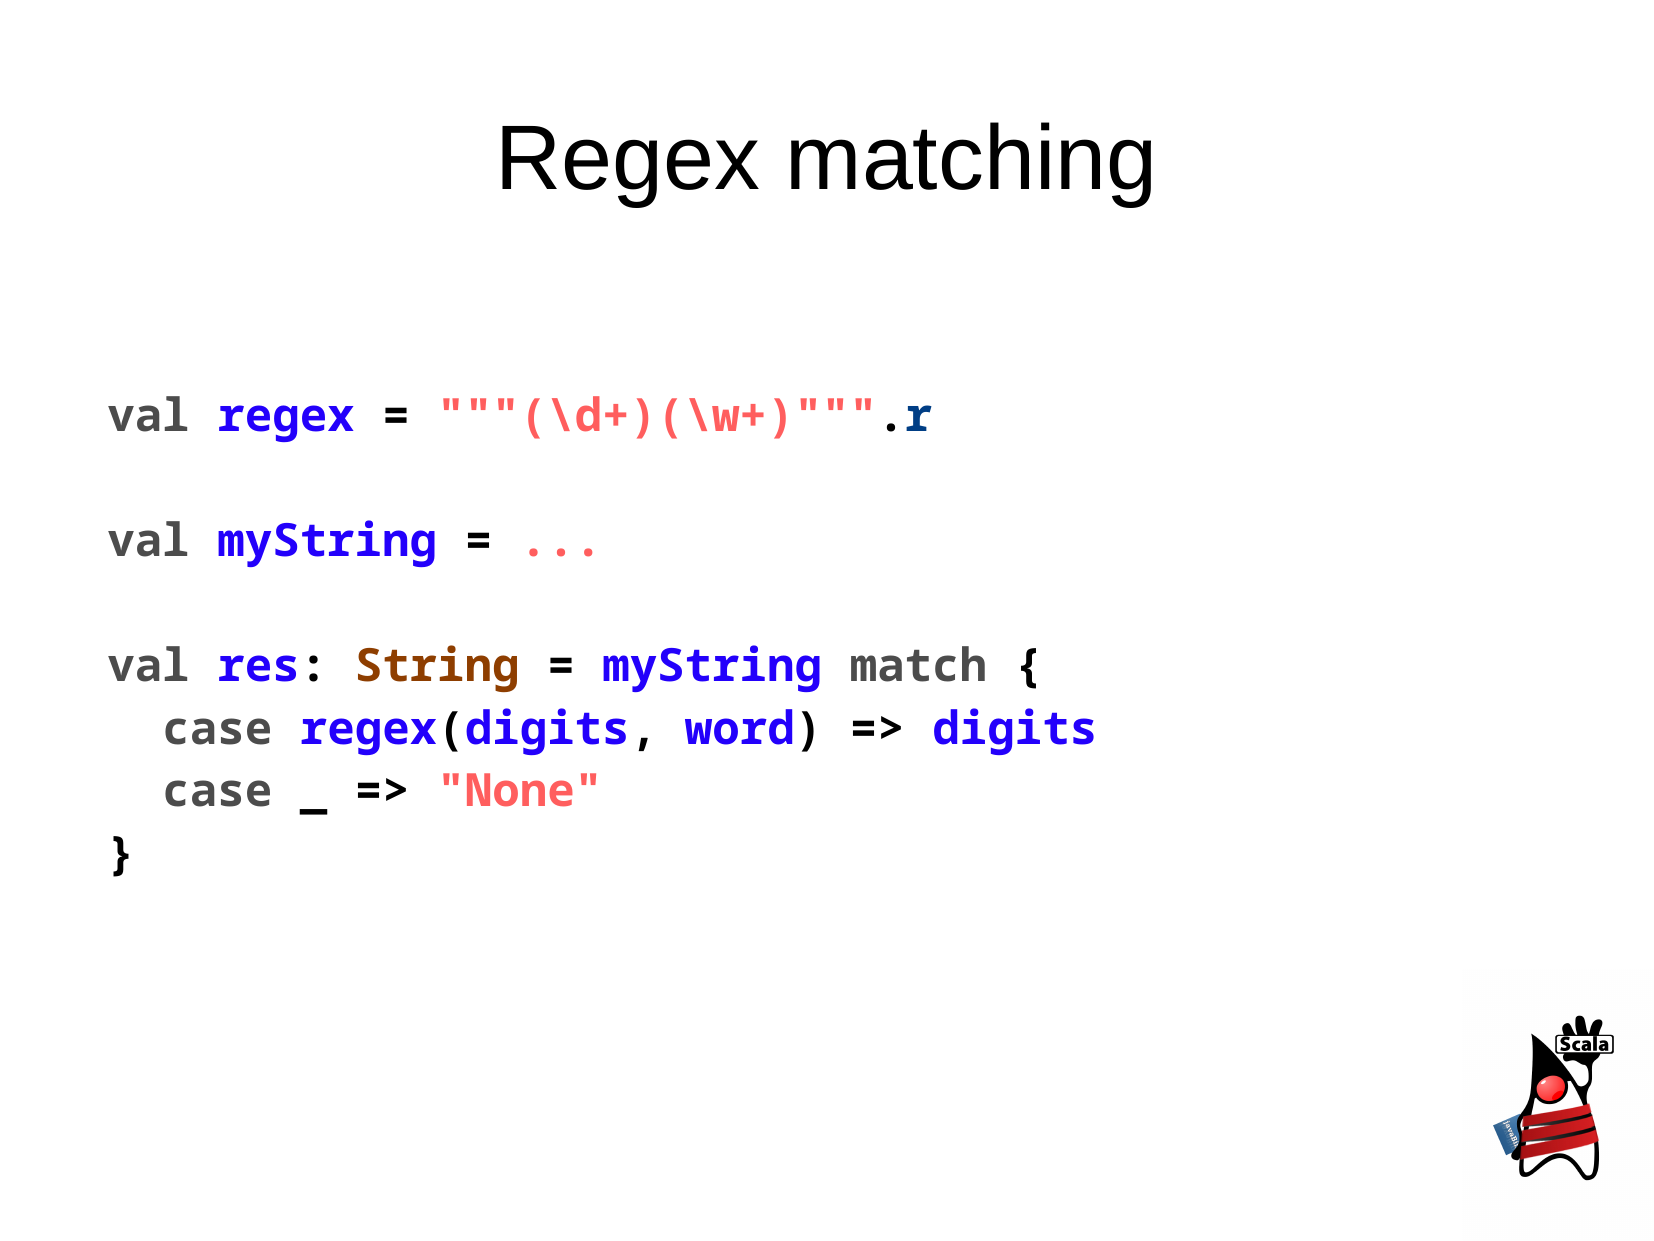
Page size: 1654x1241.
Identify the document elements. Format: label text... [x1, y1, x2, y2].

text_box Regex matching [82, 56, 1571, 250]
text_box val regex = """(\d+)(\w+)""".r val myString = ... val res: String = myString match { case regex(digits, word) => digits case _ => "None" } [37, 375, 1613, 804]
